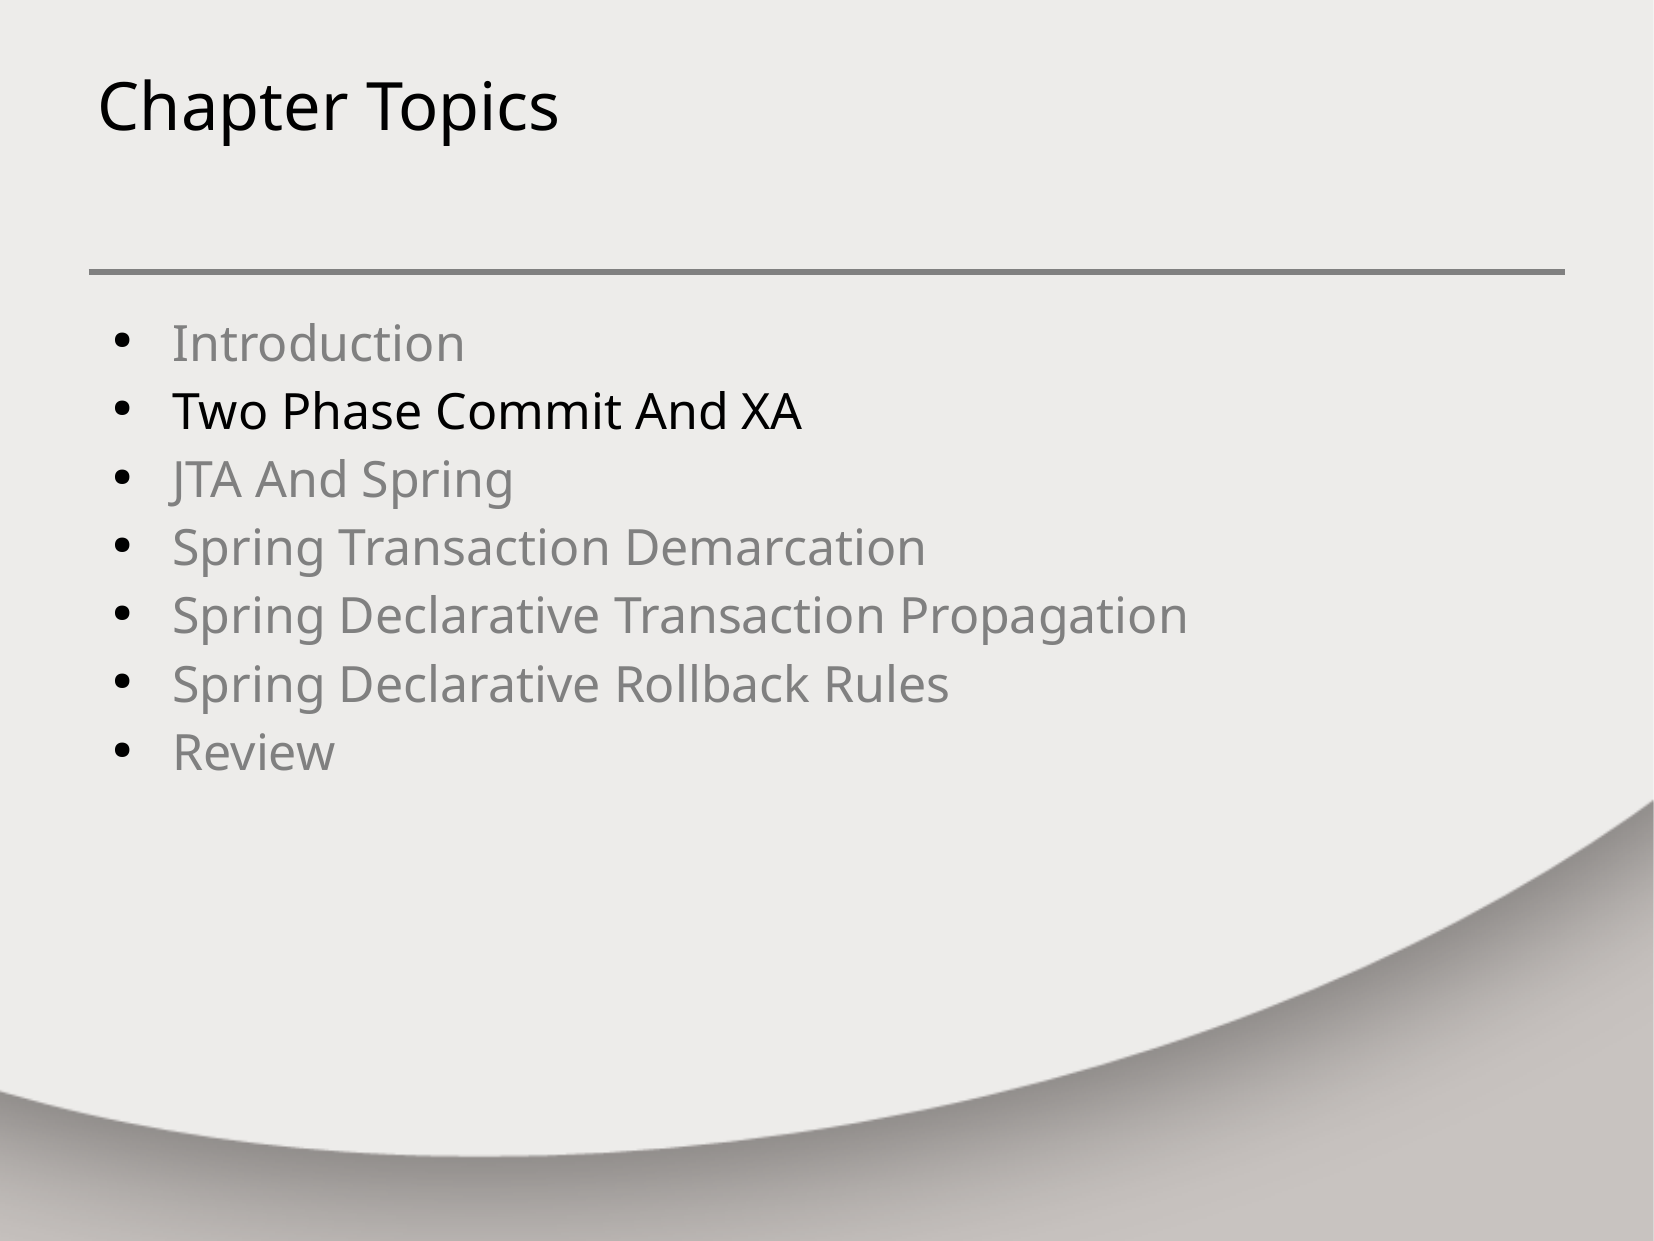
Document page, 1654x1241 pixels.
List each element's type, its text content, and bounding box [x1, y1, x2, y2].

title Chapter Topics [97, 75, 1561, 226]
picture [0, 0, 1654, 1241]
text_box Introduction Two Phase Commit And XA JTA And Spring Spring Transaction Demarcation Spring Declarative Transaction Propagation Spring Declarative Rollback Rules Review [97, 300, 1561, 1163]
